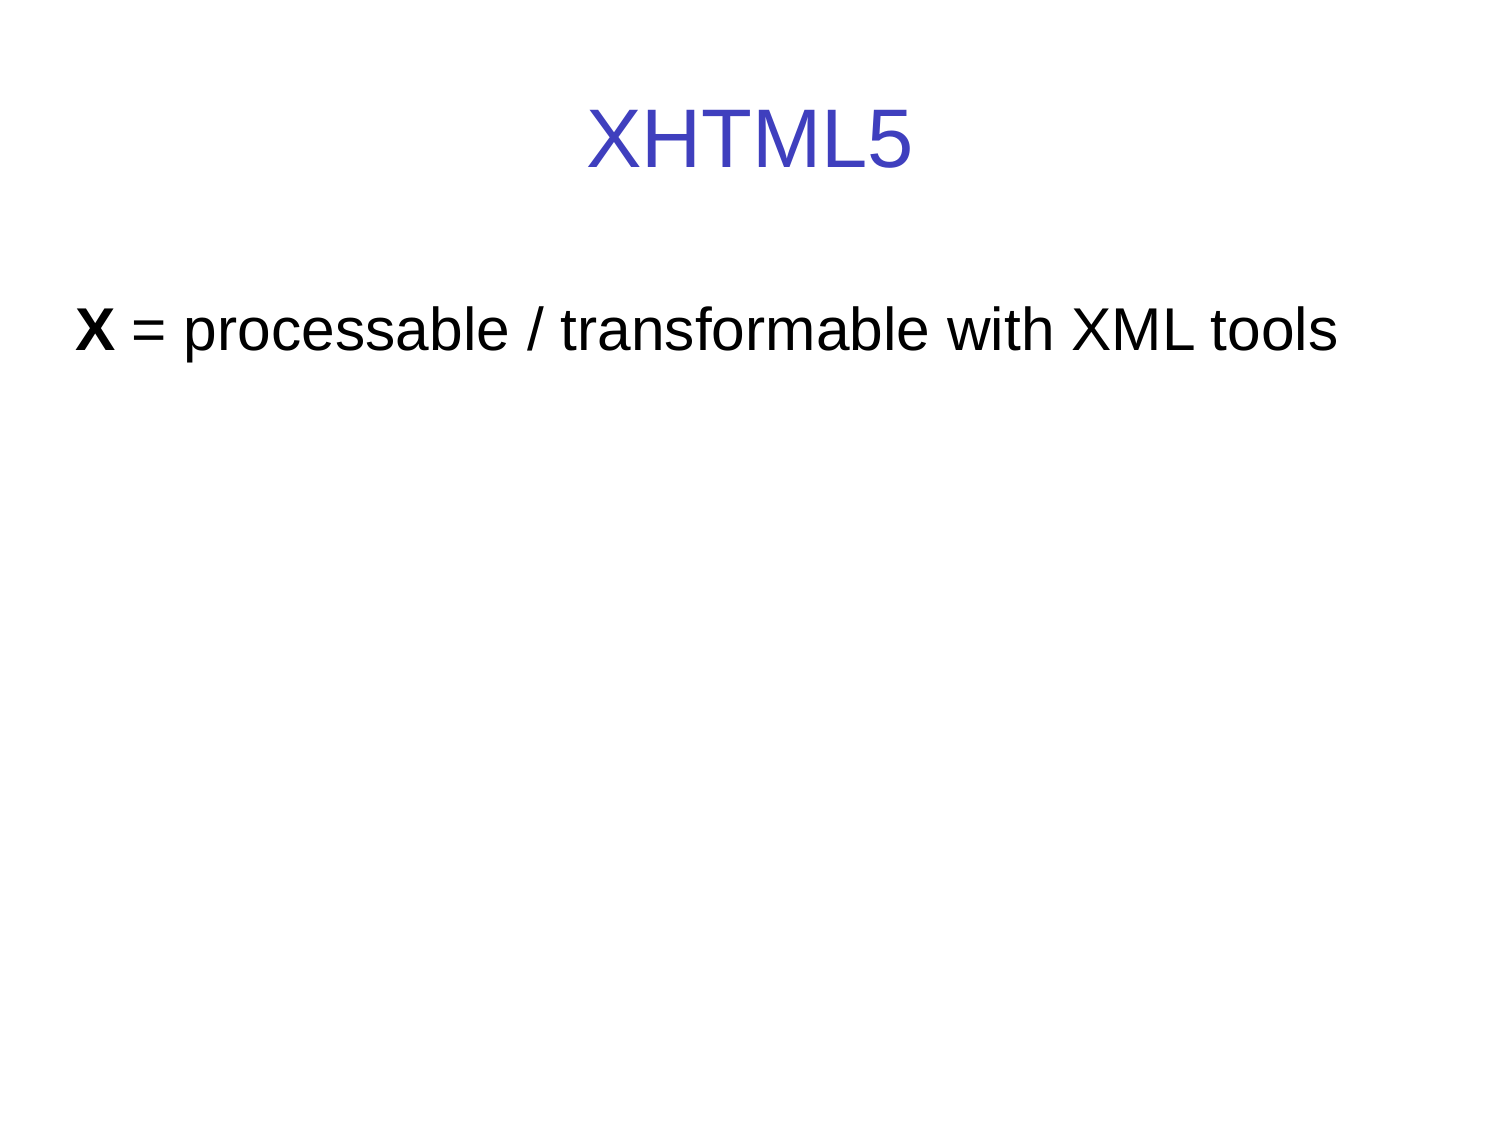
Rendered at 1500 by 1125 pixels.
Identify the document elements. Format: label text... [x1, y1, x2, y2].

list X = processable / transformable with XML tools [75, 295, 1425, 1063]
title XHTML5 [75, 44, 1425, 233]
